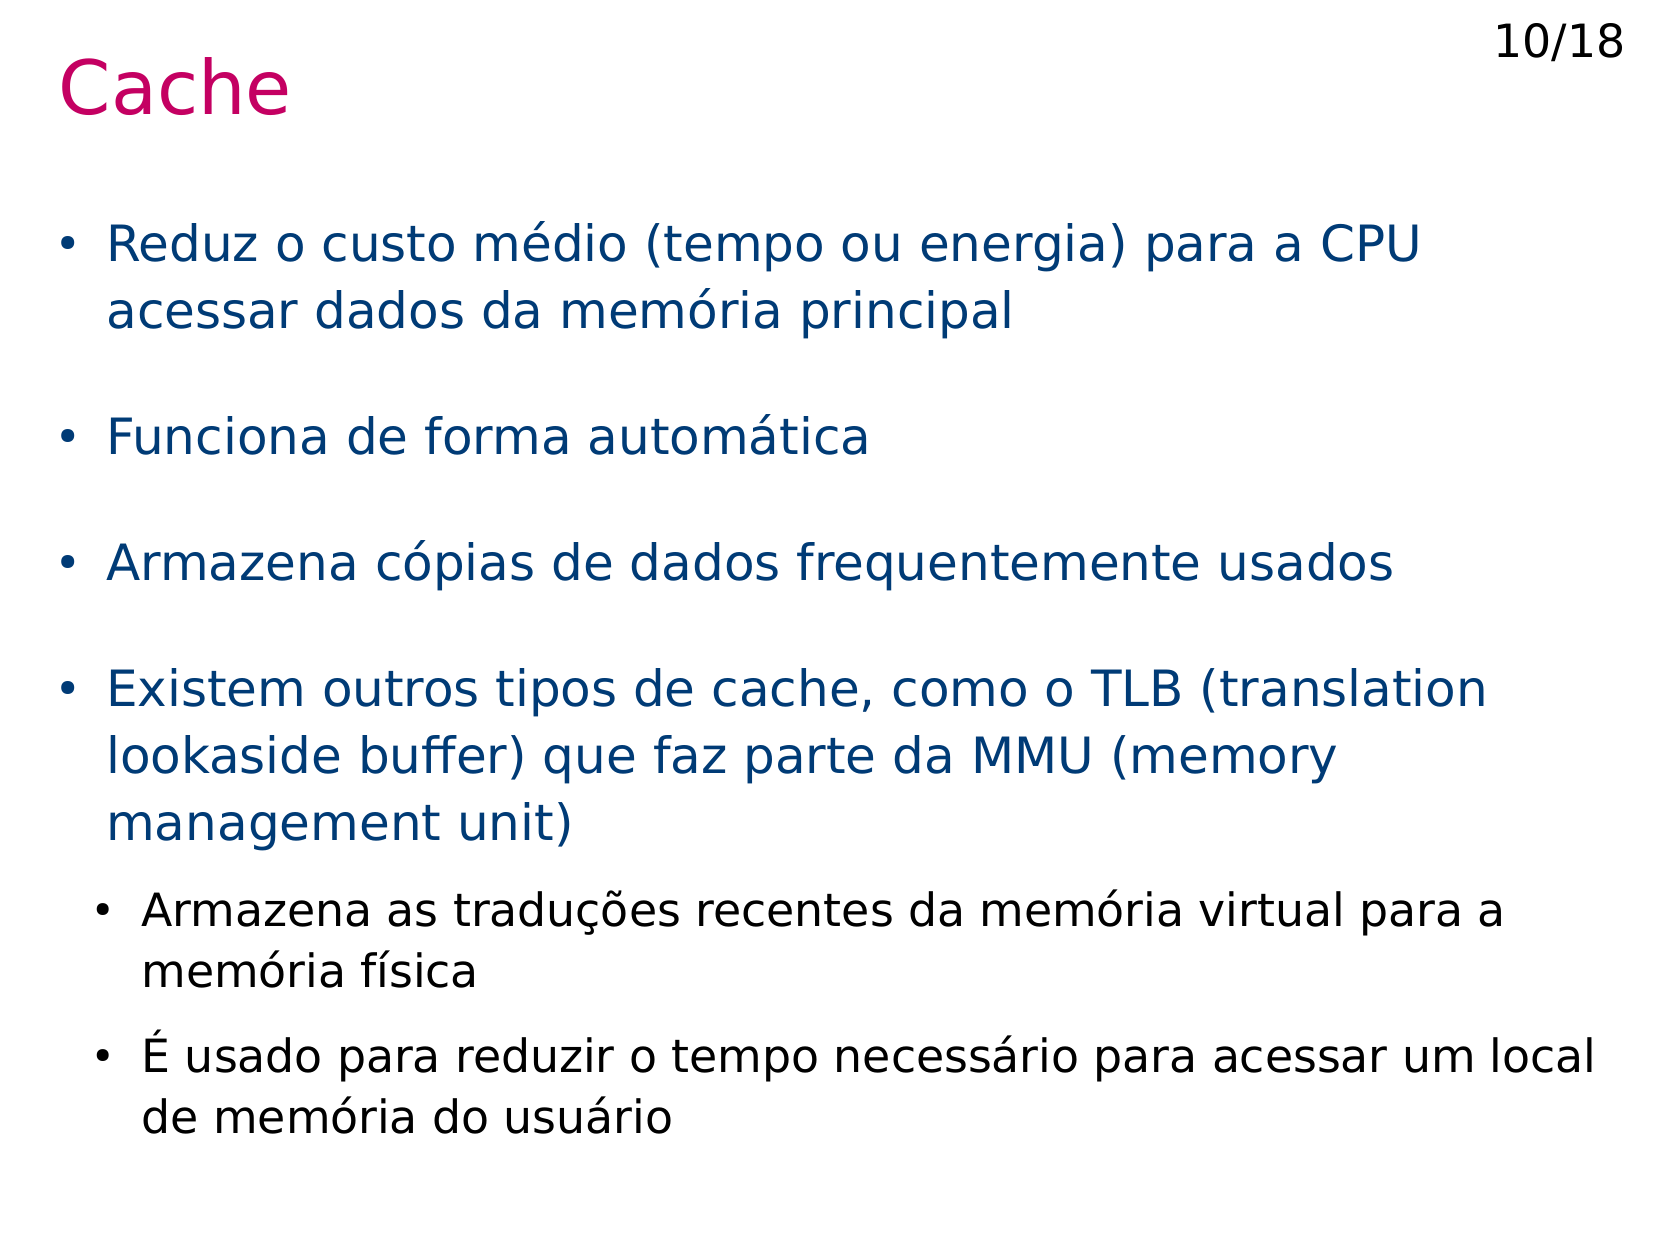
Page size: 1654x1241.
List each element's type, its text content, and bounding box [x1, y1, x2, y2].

list Reduz o custo médio (tempo ou energia) para a CPU acessar dados da memória principal Funciona de forma automática Armazena cópias de dados frequentemente usados Existem outros tipos de cache, como o TLB (translation lookaside buffer) que faz parte da MMU (memory management unit) Armazena as traduções recentes da memória virtual para a memória física É usado para reduzir o tempo necessário para acessar um local de memória do usuário [59, 206, 1625, 1211]
title Cache [59, 29, 1625, 148]
